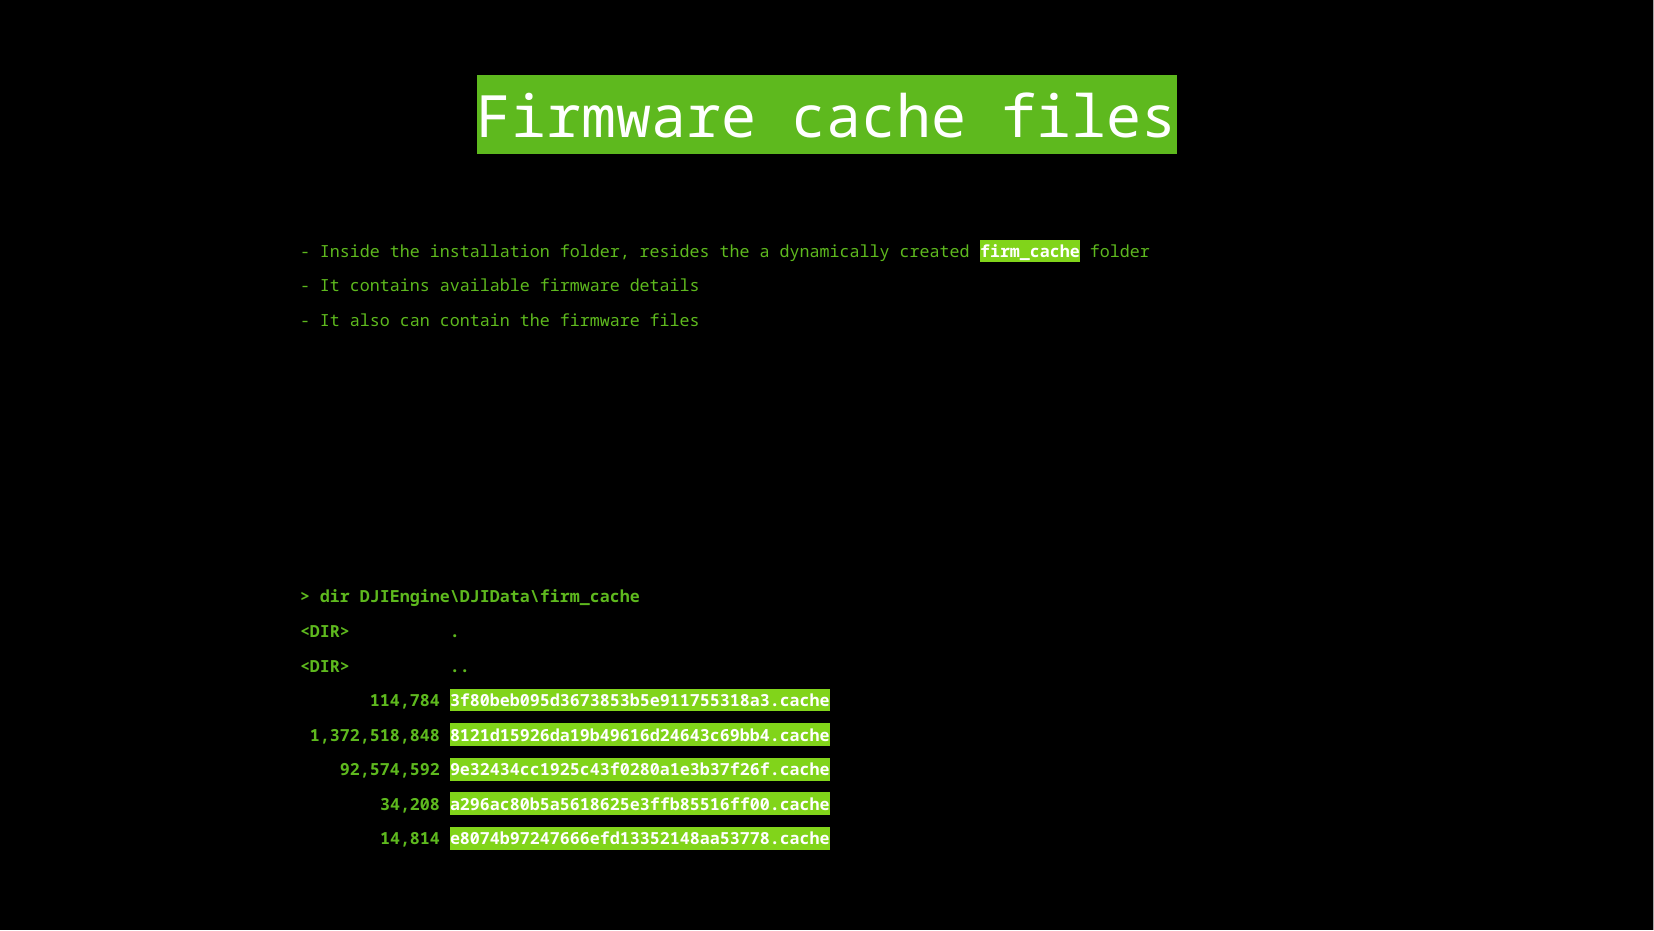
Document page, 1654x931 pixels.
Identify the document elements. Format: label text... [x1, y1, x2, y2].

title Firmware cache files [82, 37, 1571, 193]
text_box - Inside the installation folder, resides the a dynamically created firm_cache folder - It contains available firmware details - It also can contain the firmware files > dir DJIEngine\DJIData\firm_cache <DIR> . <DIR> .. 114,784 3f80beb095d3673853b5e911755318a3.cache 1,372,518,848 8121d15926da19b49616d24643c69bb4.cache 92,574,592 9e32434cc1925c43f0280a1e3b37f26f.cache 34,208 a296ac80b5a5618625e3ffb85516ff00.cache 14,814 e8074b97247666efd13352148aa53778.cache [300, 204, 1313, 751]
